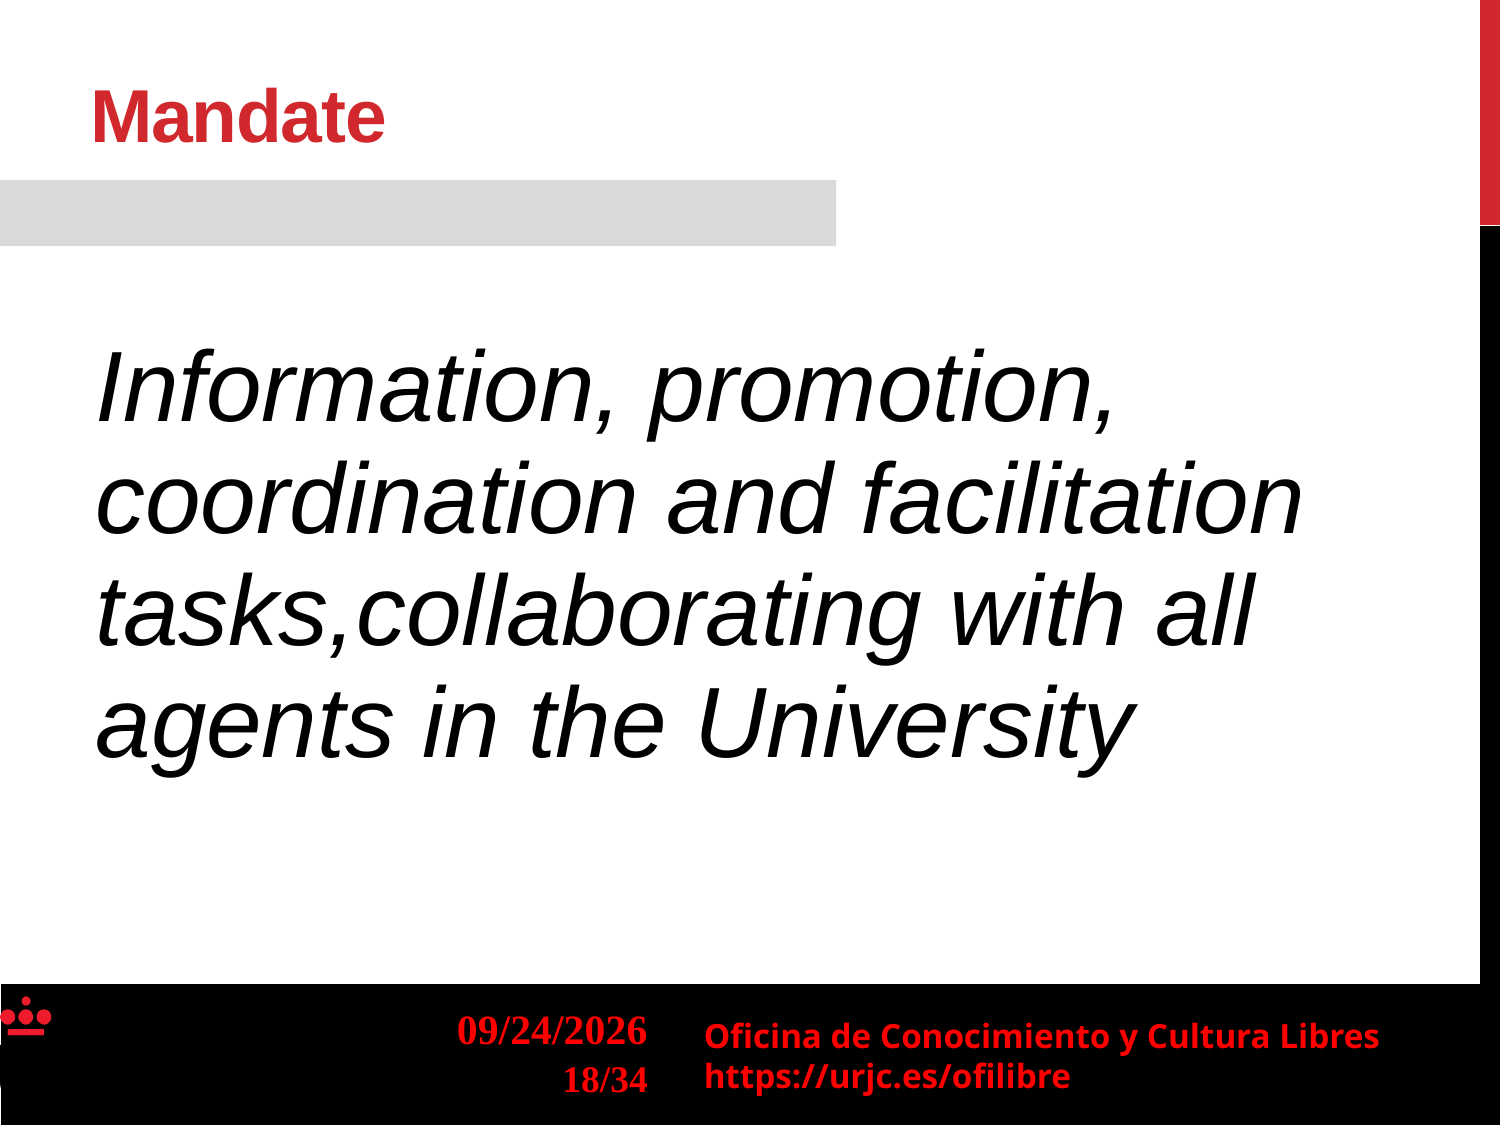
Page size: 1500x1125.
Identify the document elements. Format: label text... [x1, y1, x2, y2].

text_box Mandate [0, 24, 1326, 172]
list Information, promotion, coordination and facilitation tasks,collaborating with all agents in the University [9, 323, 1435, 969]
title [75, 15, 1425, 172]
